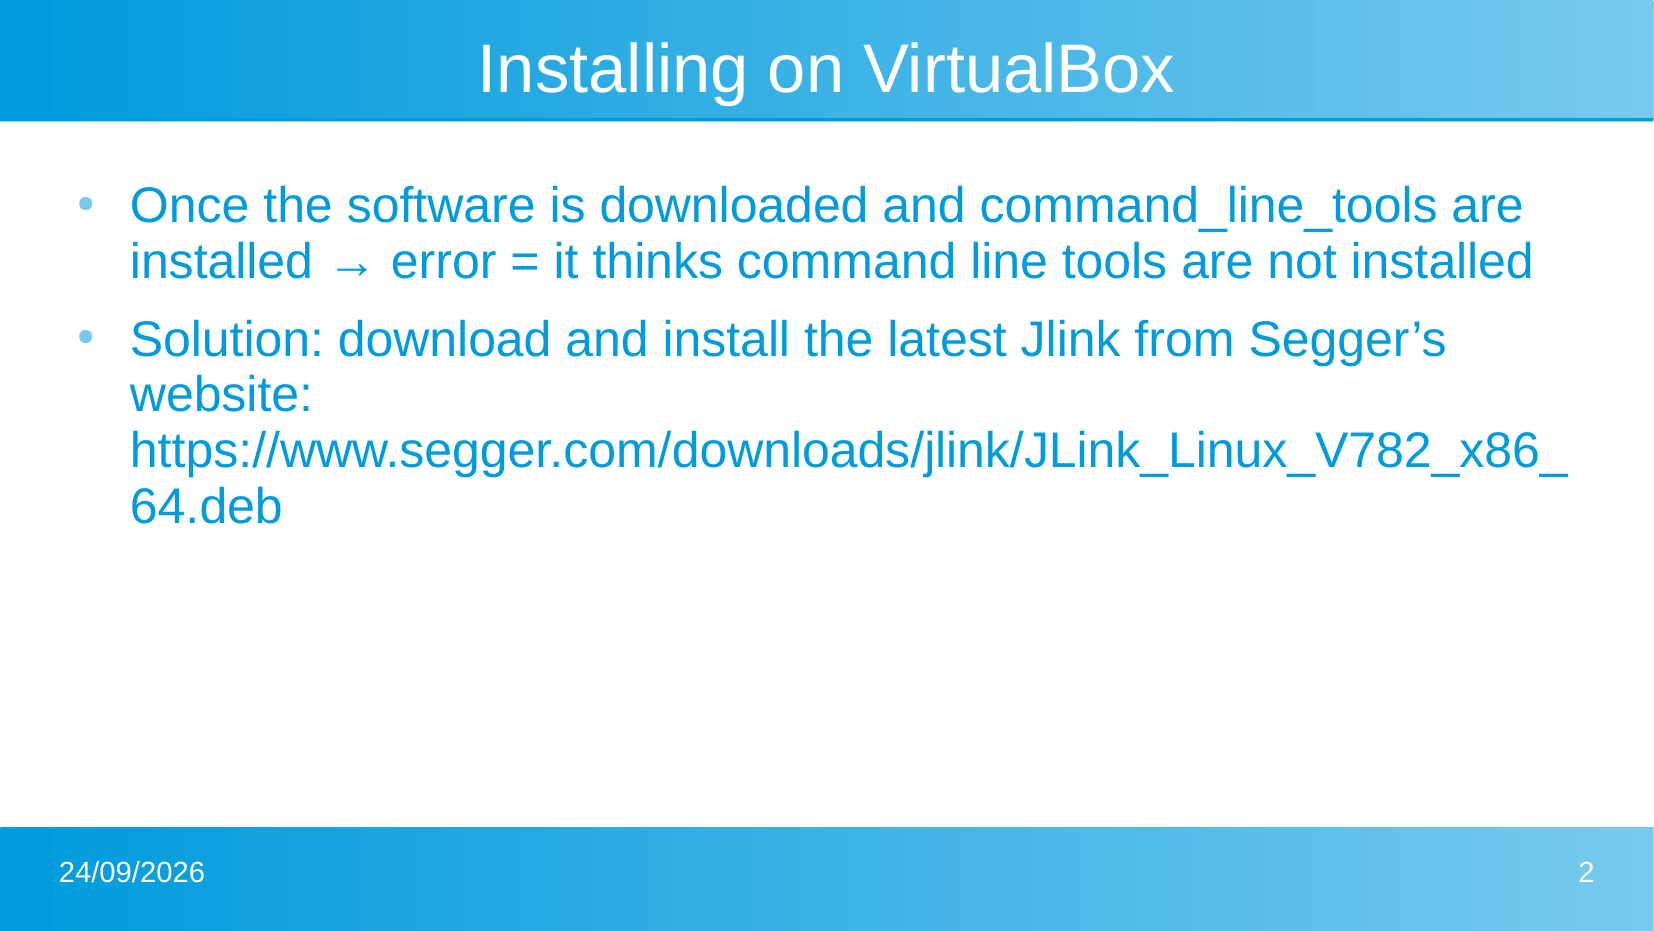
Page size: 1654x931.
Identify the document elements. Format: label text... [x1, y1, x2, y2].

list Once the software is downloaded and command_line_tools are installed → error = it thinks command line tools are not installed Solution: download and install the latest Jlink from Segger’s website: https://www.segger.com/downloads/jlink/JLink_Linux_V782_x86_64.deb [59, 177, 1595, 768]
title Installing on VirtualBox [59, 29, 1595, 108]
